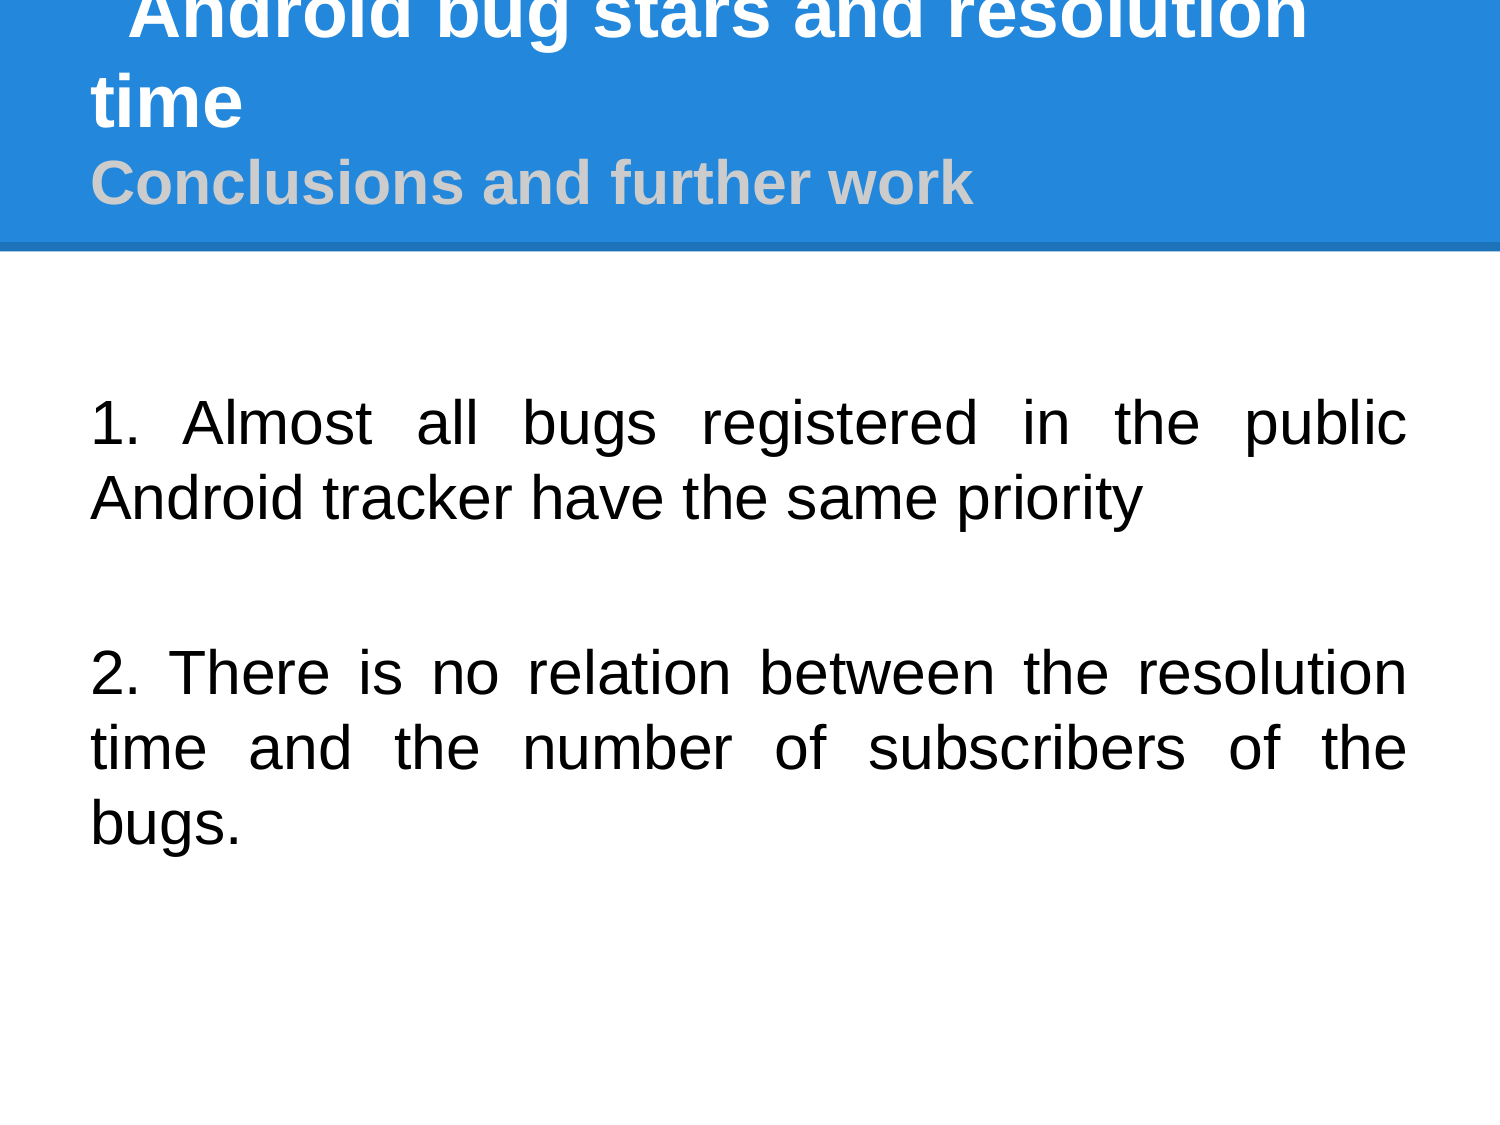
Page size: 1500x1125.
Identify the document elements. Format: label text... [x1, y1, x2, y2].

title Android bug stars and resolution time Conclusions and further work [75, 0, 1475, 233]
list 1. Almost all bugs registered in the public Android tracker have the same priority 2. There is no relation between the resolution time and the number of subscribers of the bugs. [75, 262, 1425, 1036]
